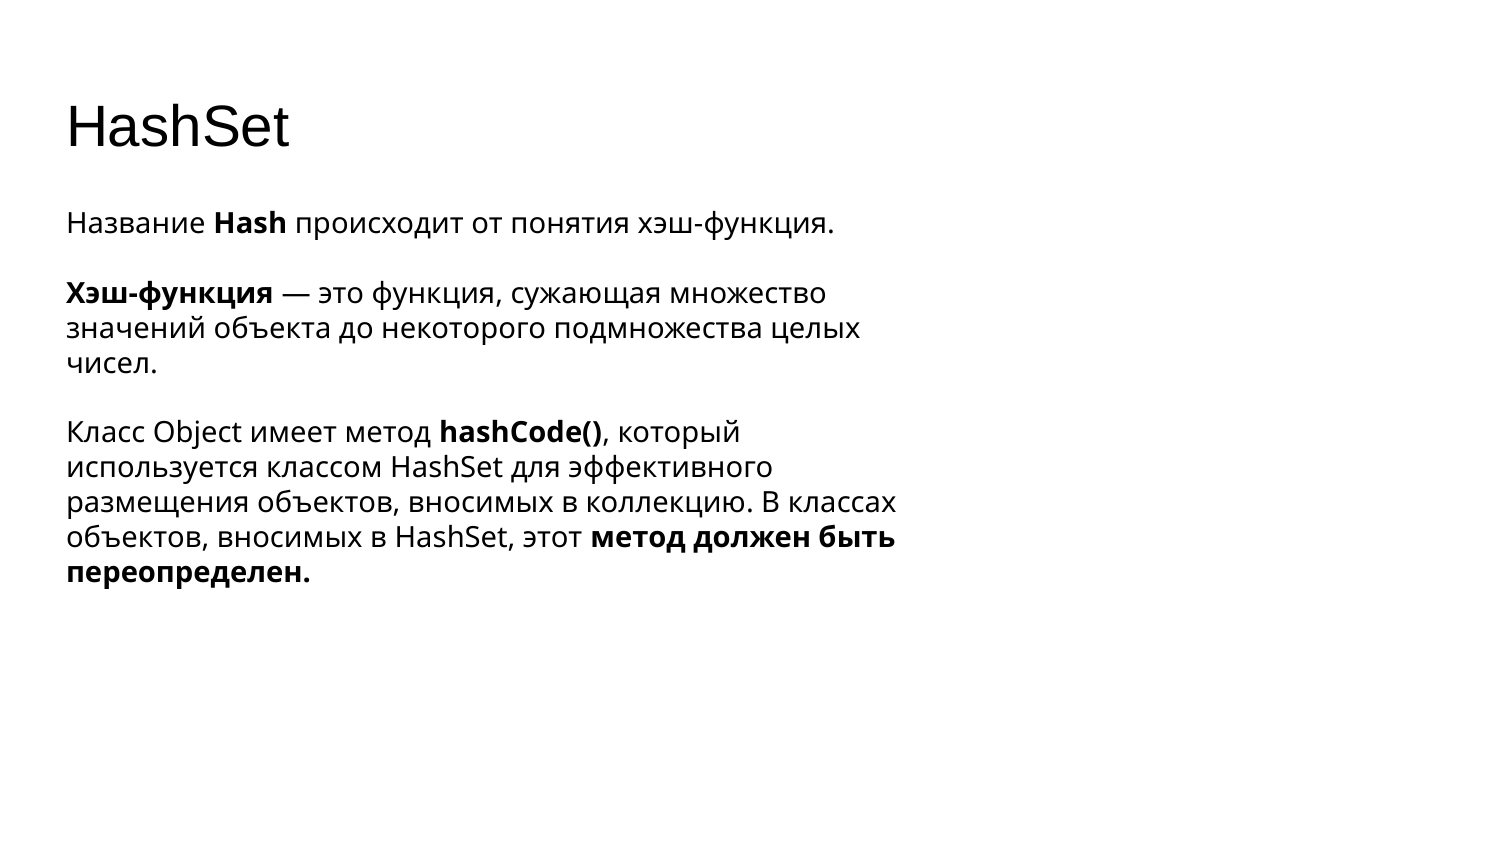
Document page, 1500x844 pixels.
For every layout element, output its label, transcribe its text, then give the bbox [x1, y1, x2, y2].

list Название Hash происходит от понятия хэш-функция. Хэш-функция — это функция, сужающая множество значений объекта до некоторого подмножества целых чисел. Класс Object имеет метод hashCode(), который используется классом HashSet для эффективного размещения объектов, вносимых в коллекцию. В классах объектов, вносимых в HashSet, этот метод должен быть переопределен. [51, 189, 941, 750]
title HashSet [51, 72, 1449, 167]
